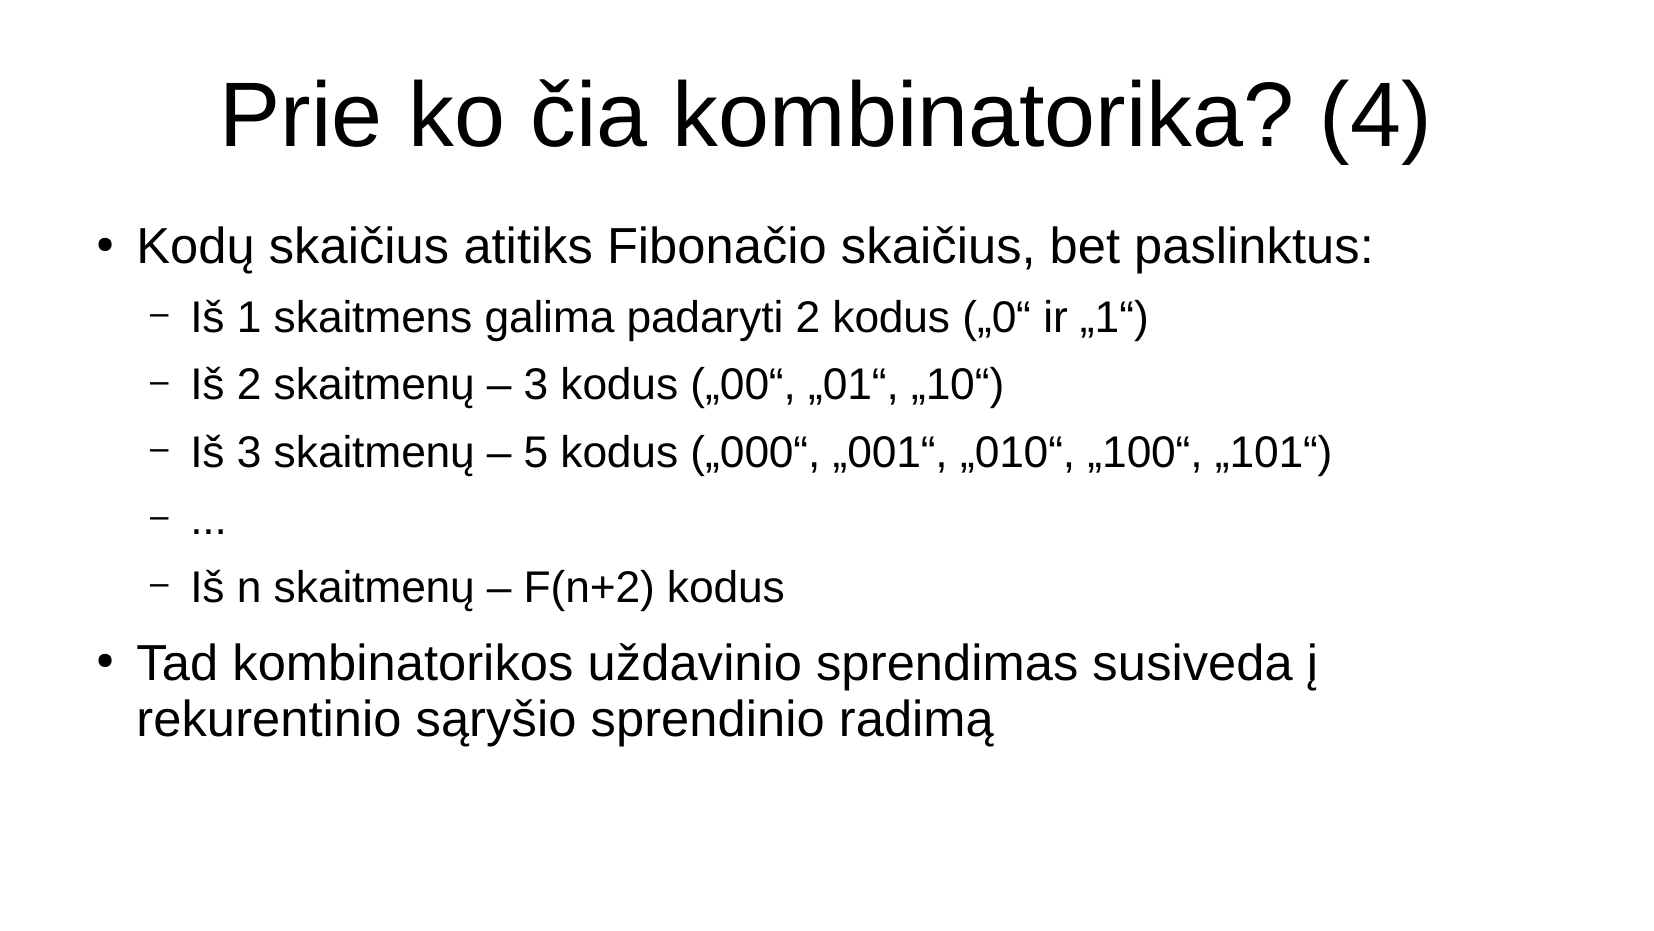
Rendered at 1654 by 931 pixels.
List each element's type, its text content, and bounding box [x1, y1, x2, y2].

title Prie ko čia kombinatorika? (4) [82, 37, 1571, 193]
list Kodų skaičius atitiks Fibonačio skaičius, bet paslinktus: Iš 1 skaitmens galima padaryti 2 kodus („0“ ir „1“) Iš 2 skaitmenų – 3 kodus („00“, „01“, „10“) Iš 3 skaitmenų – 5 kodus („000“, „001“, „010“, „100“, „101“) ... Iš n skaitmenų – F(n+2) kodus Tad kombinatorikos uždavinio sprendimas susiveda į rekurentinio sąryšio sprendinio radimą [82, 217, 1571, 758]
